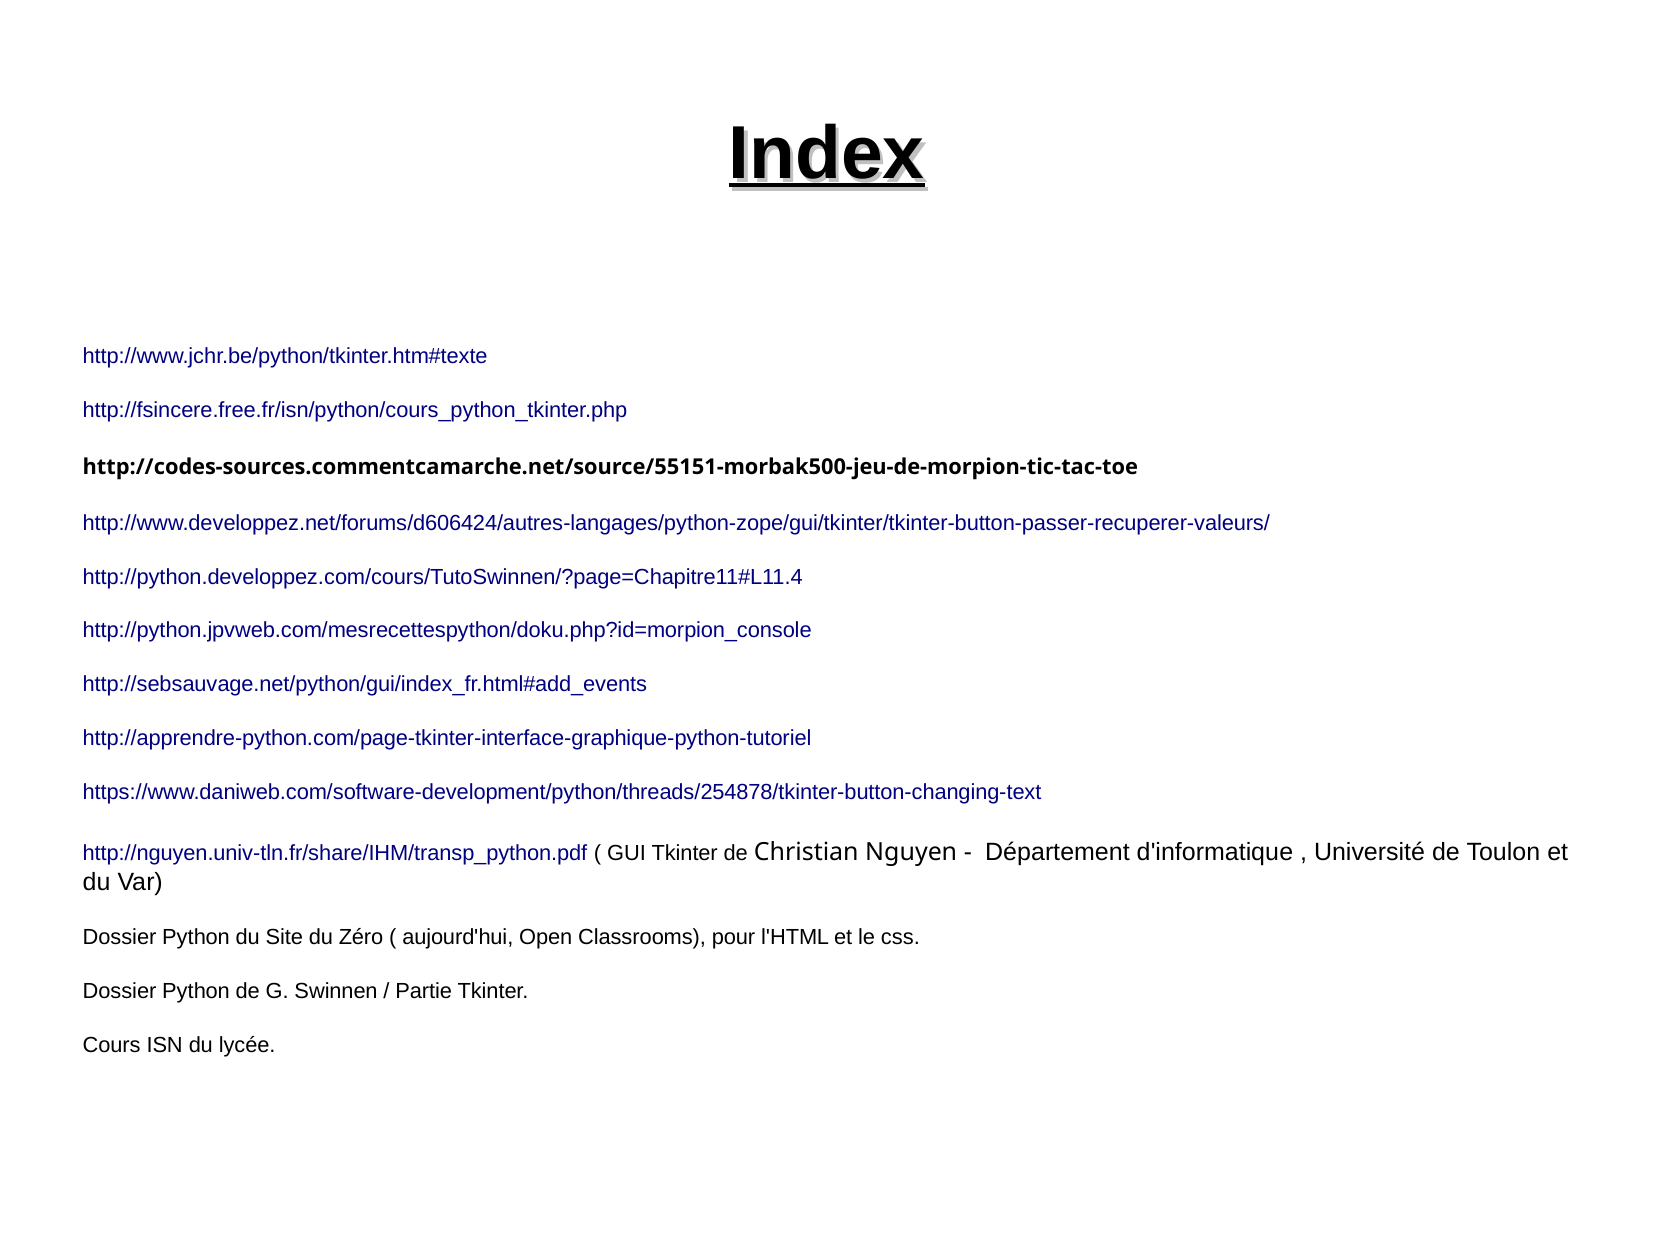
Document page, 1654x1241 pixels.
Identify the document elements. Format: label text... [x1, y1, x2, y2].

title Index [82, 49, 1571, 257]
list http://www.jchr.be/python/tkinter.htm#texte http://fsincere.free.fr/isn/python/cours_python_tkinter.php http://codes-sources.commentcamarche.net/source/55151-morbak500-jeu-de-morpion-tic-tac-toe http://www.developpez.net/forums/d606424/autres-langages/python-zope/gui/tkinter/tkinter-button-passer-recuperer-valeurs/ http://python.developpez.com/cours/TutoSwinnen/?page=Chapitre11#L11.4 http://python.jpvweb.com/mesrecettespython/doku.php?id=morpion_console http://sebsauvage.net/python/gui/index_fr.html#add_events http://apprendre-python.com/page-tkinter-interface-graphique-python-tutoriel https://www.daniweb.com/software-development/python/threads/254878/tkinter-button-changing-text http://nguyen.univ-tln.fr/share/IHM/transp_python.pdf ( GUI Tkinter de Christian Nguyen - Département d'informatique , Université de Toulon et du Var) Dossier Python du Site du Zéro ( aujourd'hui, Open Classrooms), pour l'HTML et le css. Dossier Python de G. Swinnen / Partie Tkinter. Cours ISN du lycée. [82, 290, 1571, 1109]
